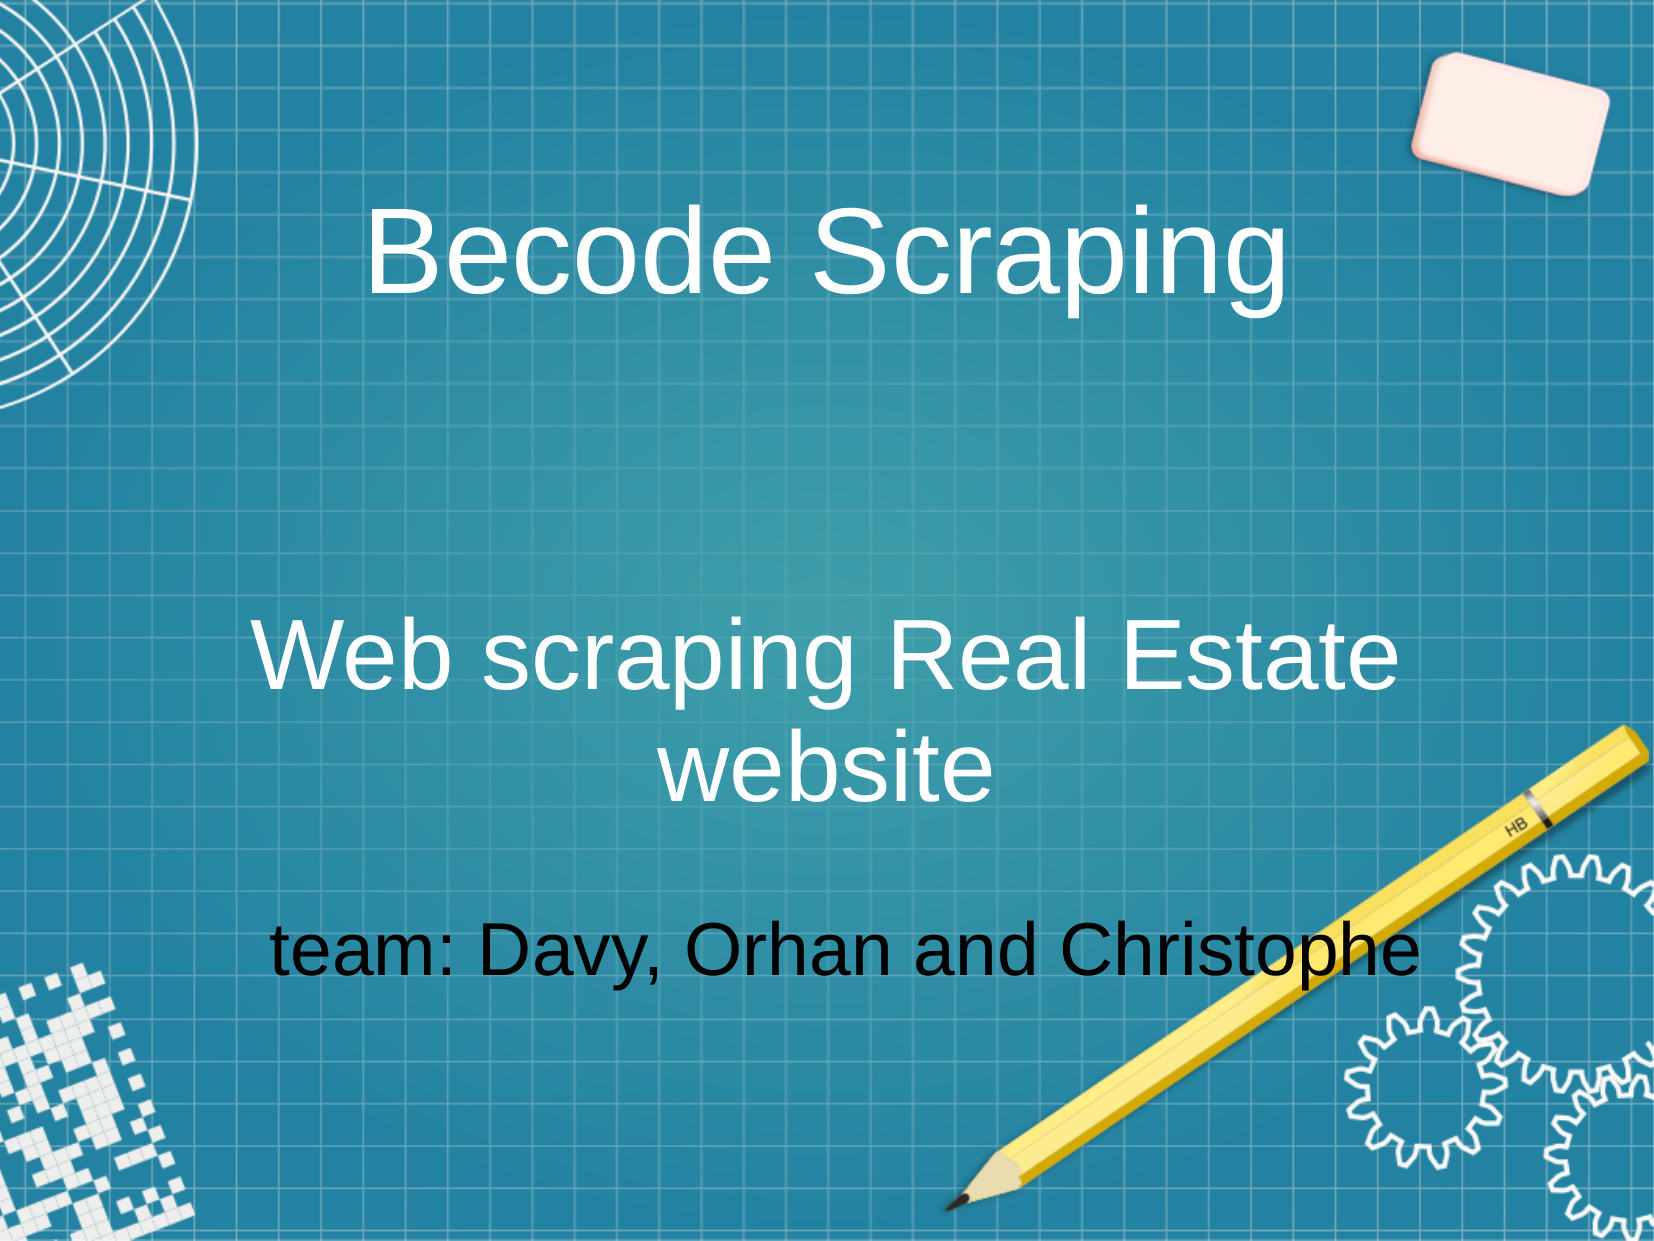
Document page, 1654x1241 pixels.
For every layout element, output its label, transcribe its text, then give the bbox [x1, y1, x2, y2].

text_box team: Davy, Orhan and Christophe [255, 900, 1439, 999]
title Becode Scraping [82, 177, 1571, 461]
subtitle Web scraping Real Estate website [82, 480, 1571, 943]
picture [0, 0, 1654, 1241]
